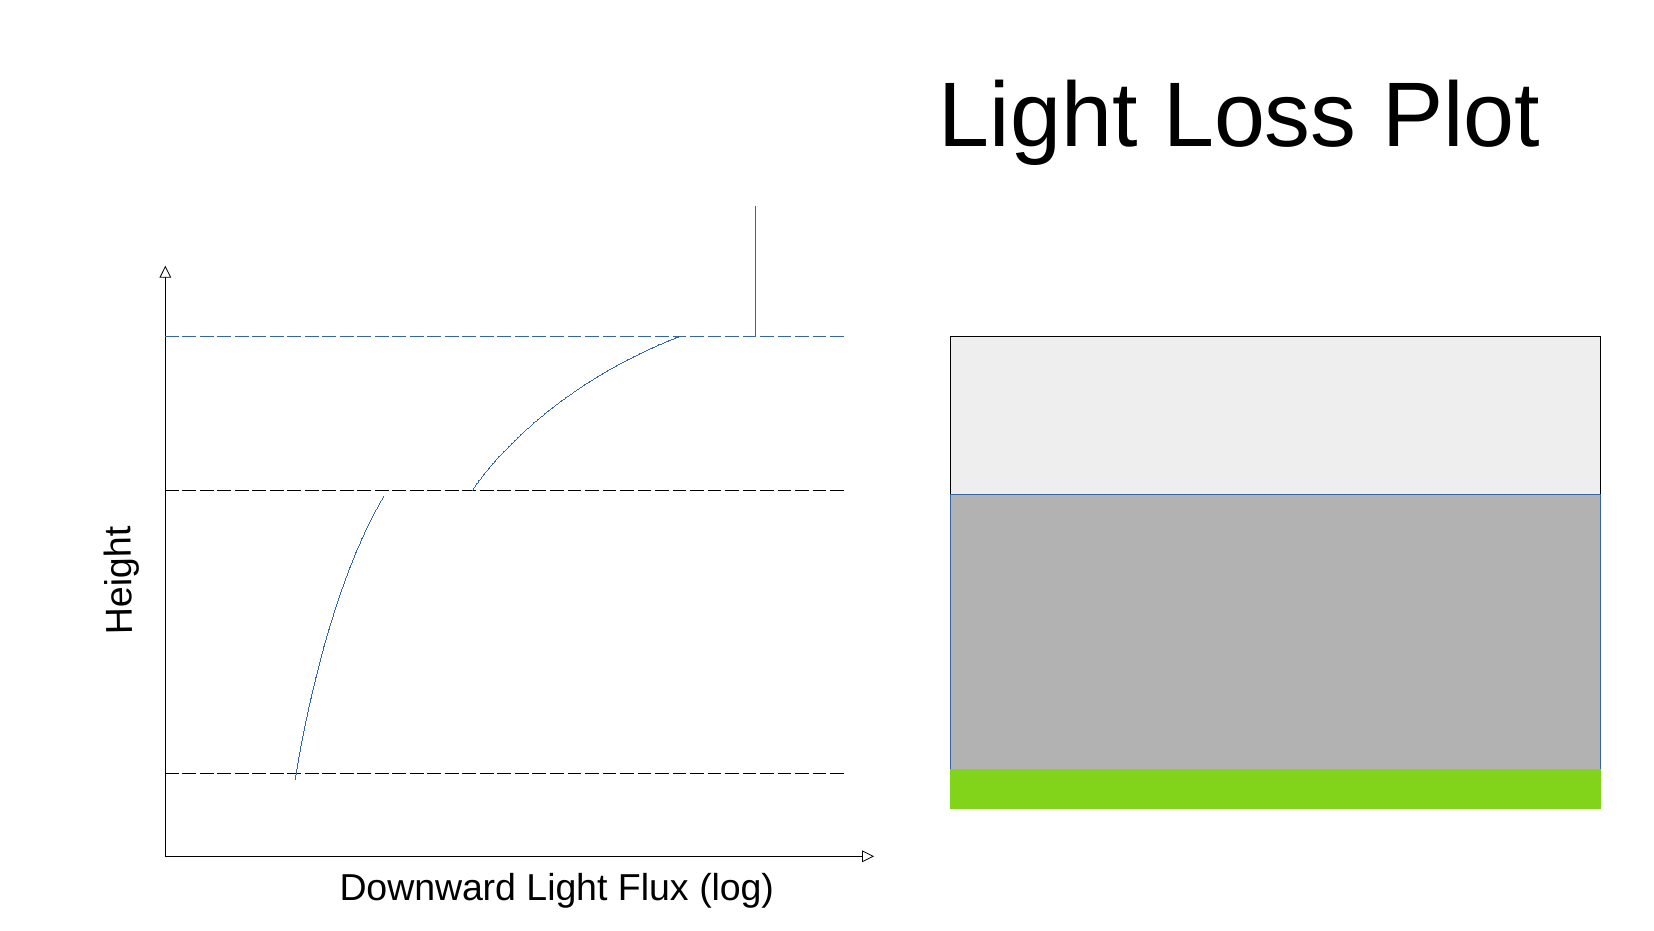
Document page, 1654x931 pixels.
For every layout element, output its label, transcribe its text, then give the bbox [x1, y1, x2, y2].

text_box Height [87, 452, 148, 650]
text_box Downward Light Flux (log) [324, 858, 857, 916]
title Light Loss Plot [856, 37, 1625, 193]
text_box [950, 336, 1601, 809]
